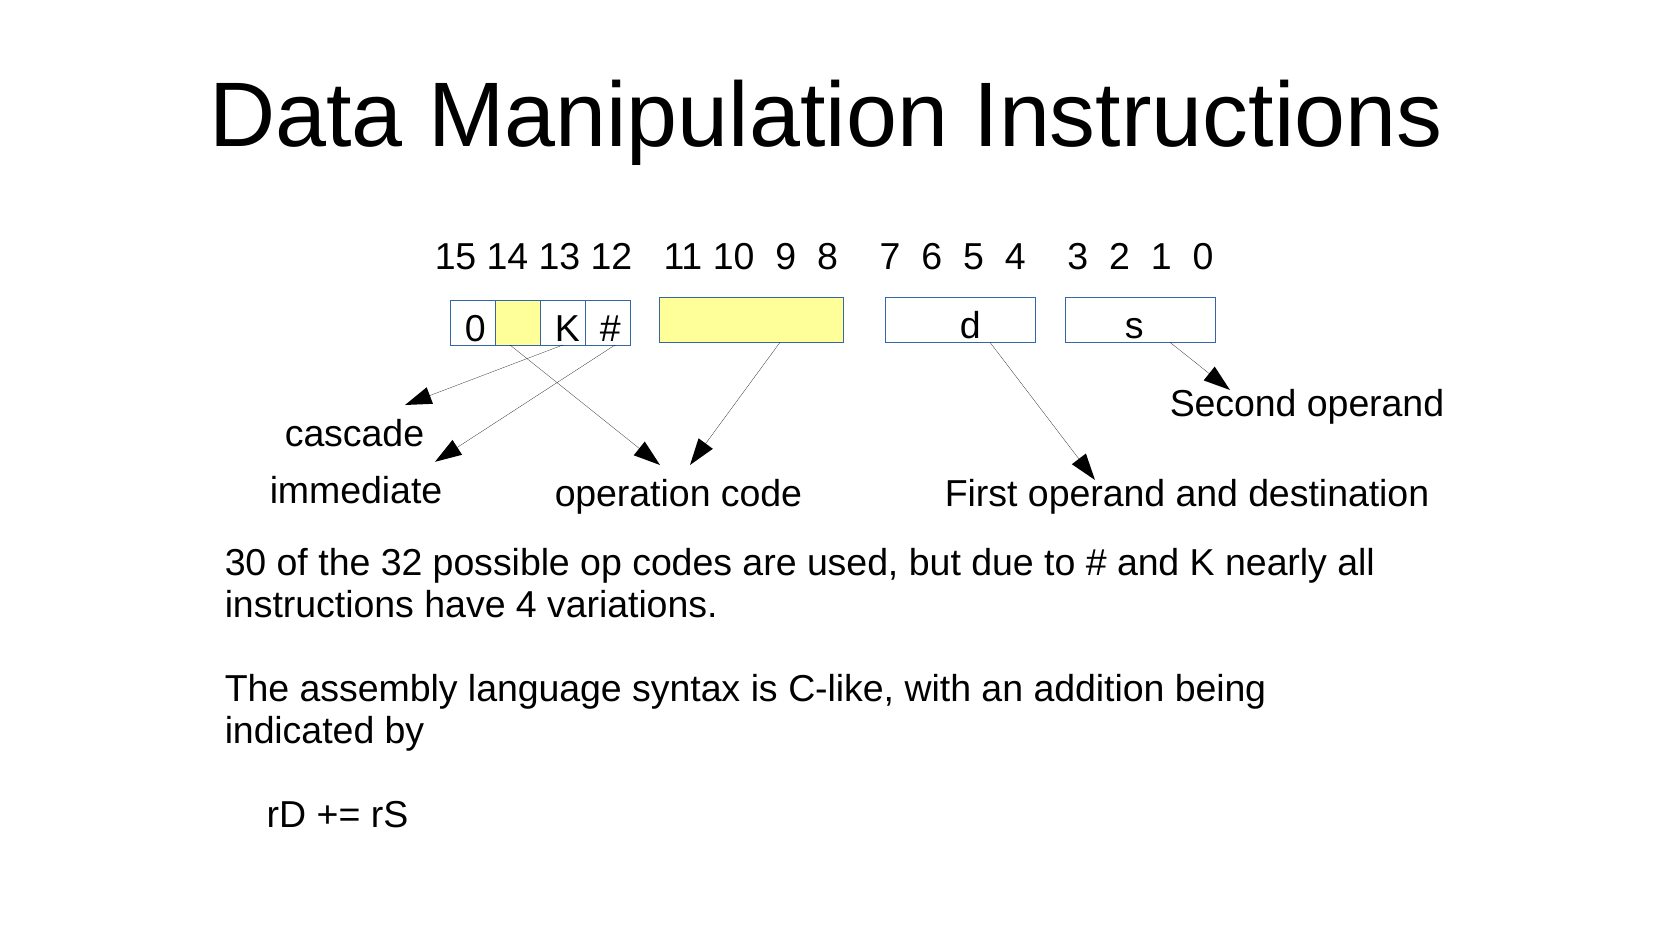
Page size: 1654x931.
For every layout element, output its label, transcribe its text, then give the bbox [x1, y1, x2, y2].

text_box K [540, 300, 585, 357]
text_box s [1110, 297, 1171, 355]
text_box d [945, 297, 1021, 355]
text_box First operand and destination [930, 465, 1486, 522]
text_box 15 14 13 12 11 10 9 8 7 6 5 4 3 2 1 0 [420, 228, 1276, 286]
text_box operation code [540, 465, 856, 522]
text_box immediate [255, 461, 481, 519]
text_box 30 of the 32 possible op codes are used, but due to # and K nearly all instructions have 4 variations. The assembly language syntax is C-like, with an addition being indicated by rD += rS [210, 534, 1426, 886]
text_box [495, 300, 541, 346]
text_box 0 [450, 300, 496, 357]
text_box cascade [442, 443, 466, 461]
text_box # [585, 300, 631, 357]
text_box Second operand [1155, 375, 1531, 432]
title Data Manipulation Instructions [82, 37, 1571, 193]
text_box [659, 297, 844, 343]
text_box cascade [270, 405, 466, 461]
